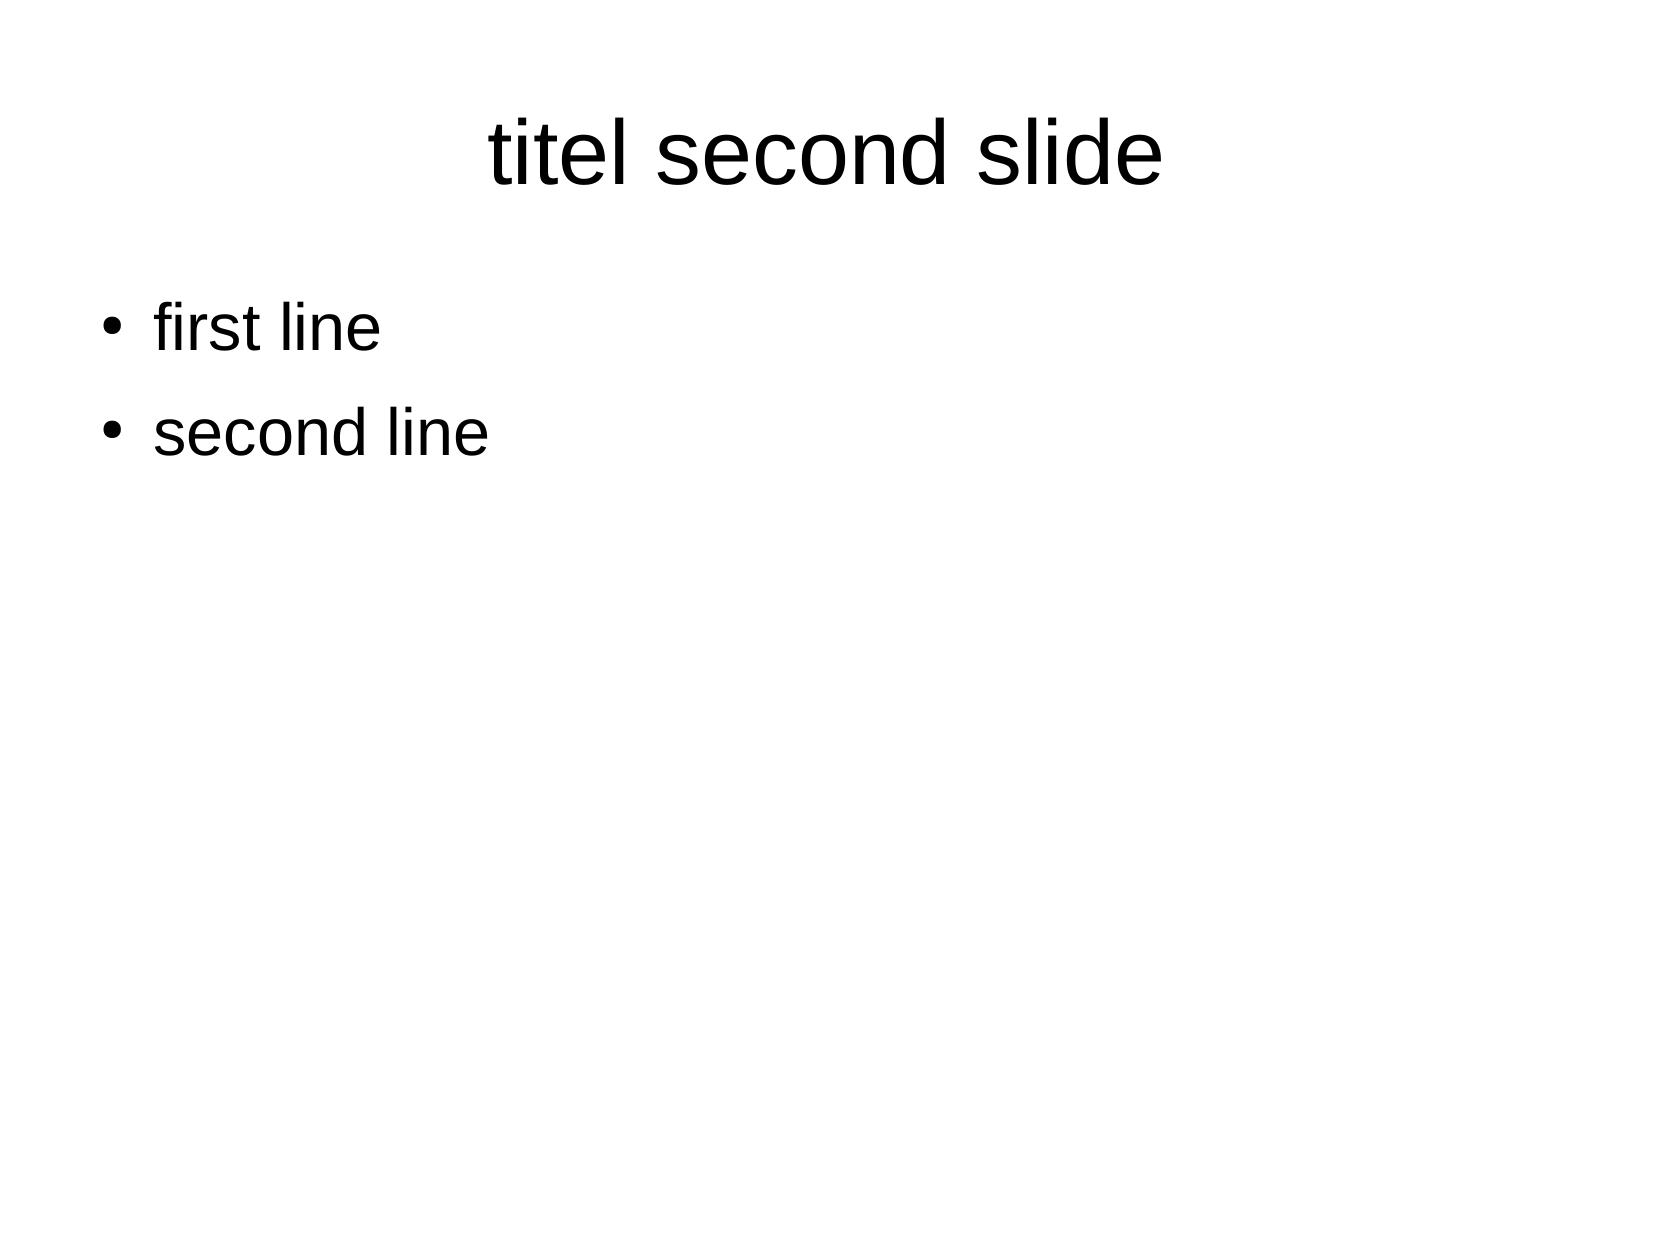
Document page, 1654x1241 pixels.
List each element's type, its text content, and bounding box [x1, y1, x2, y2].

title titel second slide [82, 49, 1571, 257]
list first line second line [82, 290, 1571, 1010]
